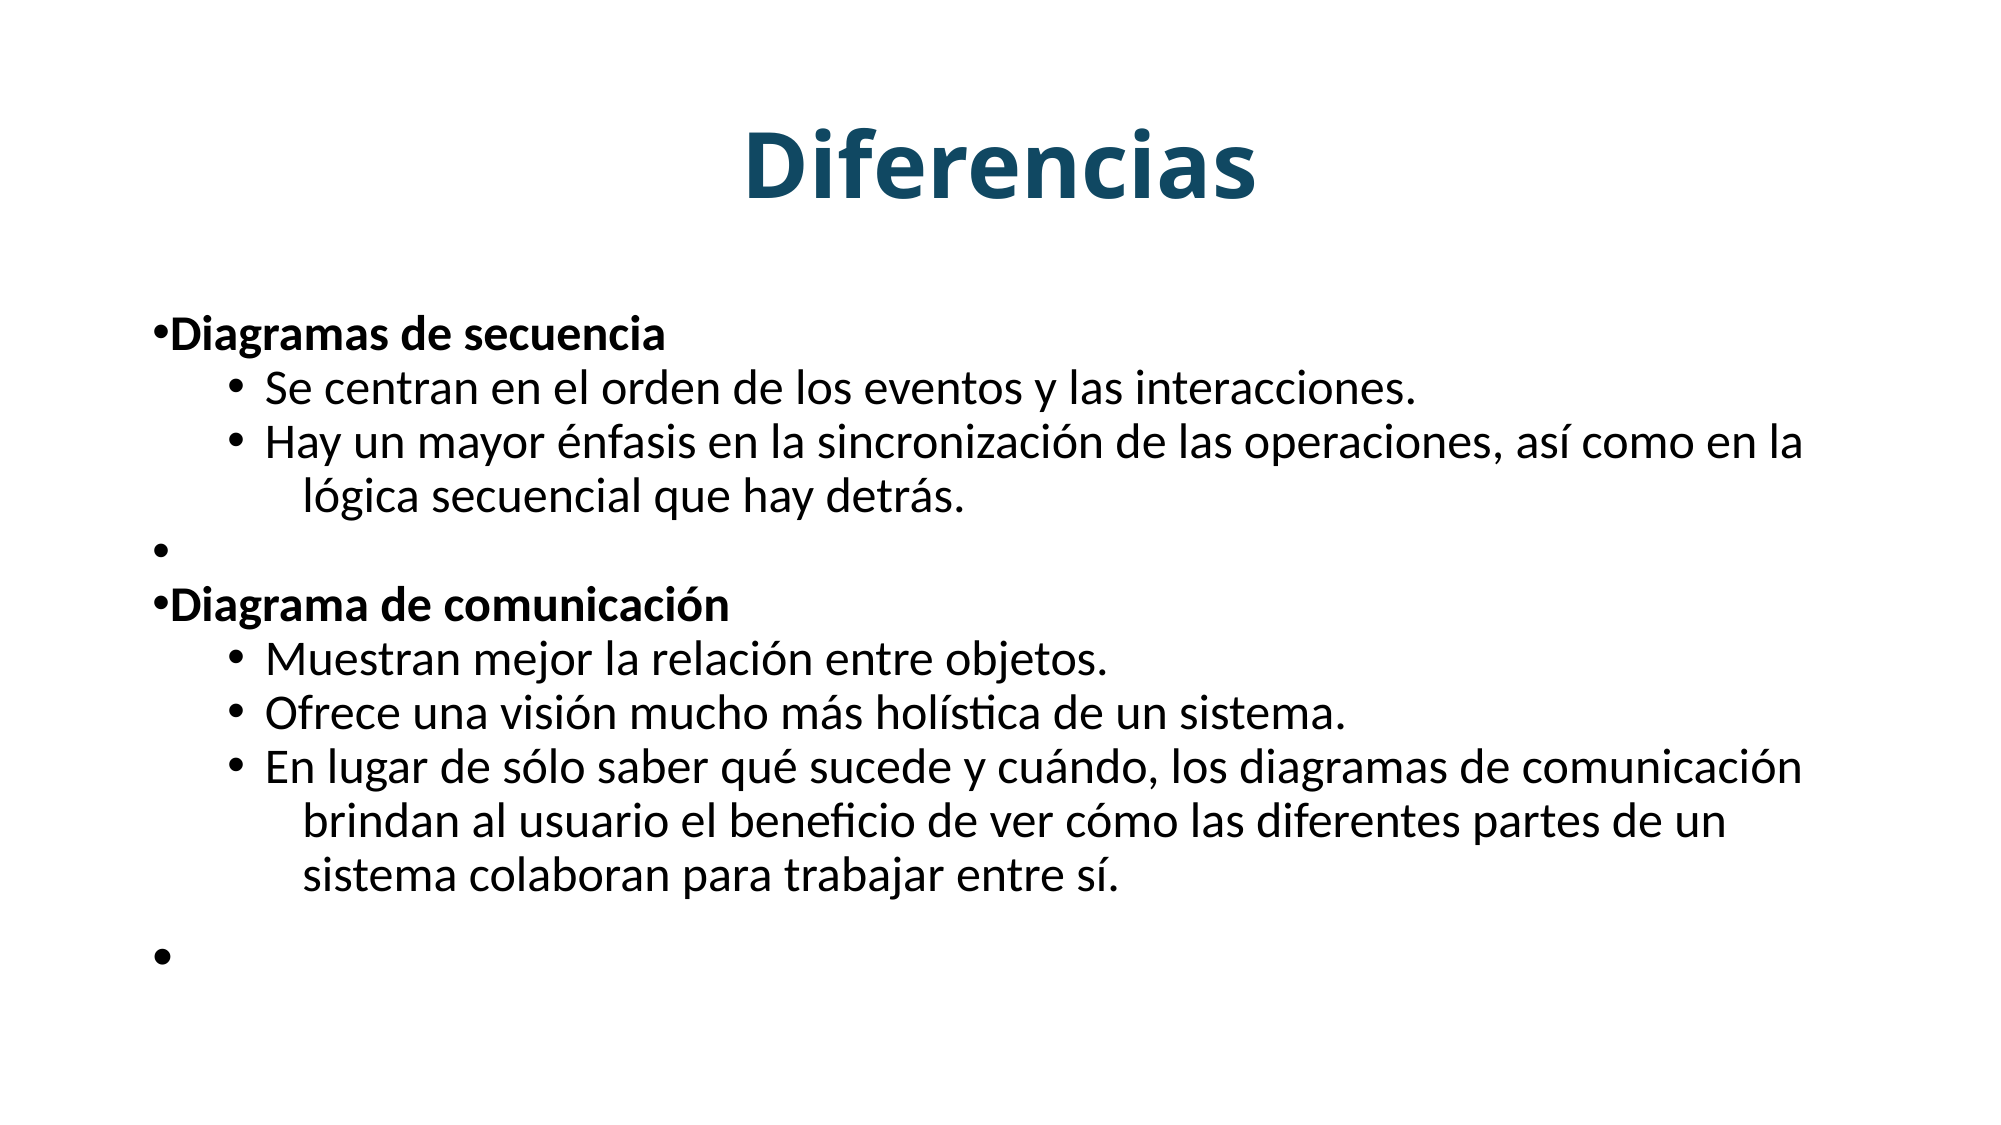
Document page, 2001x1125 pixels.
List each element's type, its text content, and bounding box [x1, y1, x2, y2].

title Diferencias [137, 59, 1863, 278]
list Diagramas de secuencia Se centran en el orden de los eventos y las interacciones. Hay un mayor énfasis en la sincronización de las operaciones, así como en la lógica secuencial que hay detrás. Diagrama de comunicación Muestran mejor la relación entre objetos. Ofrece una visión mucho más holística de un sistema. En lugar de sólo saber qué sucede y cuándo, los diagramas de comunicación brindan al usuario el beneficio de ver cómo las diferentes partes de un sistema colaboran para trabajar entre sí. [137, 299, 1863, 1014]
